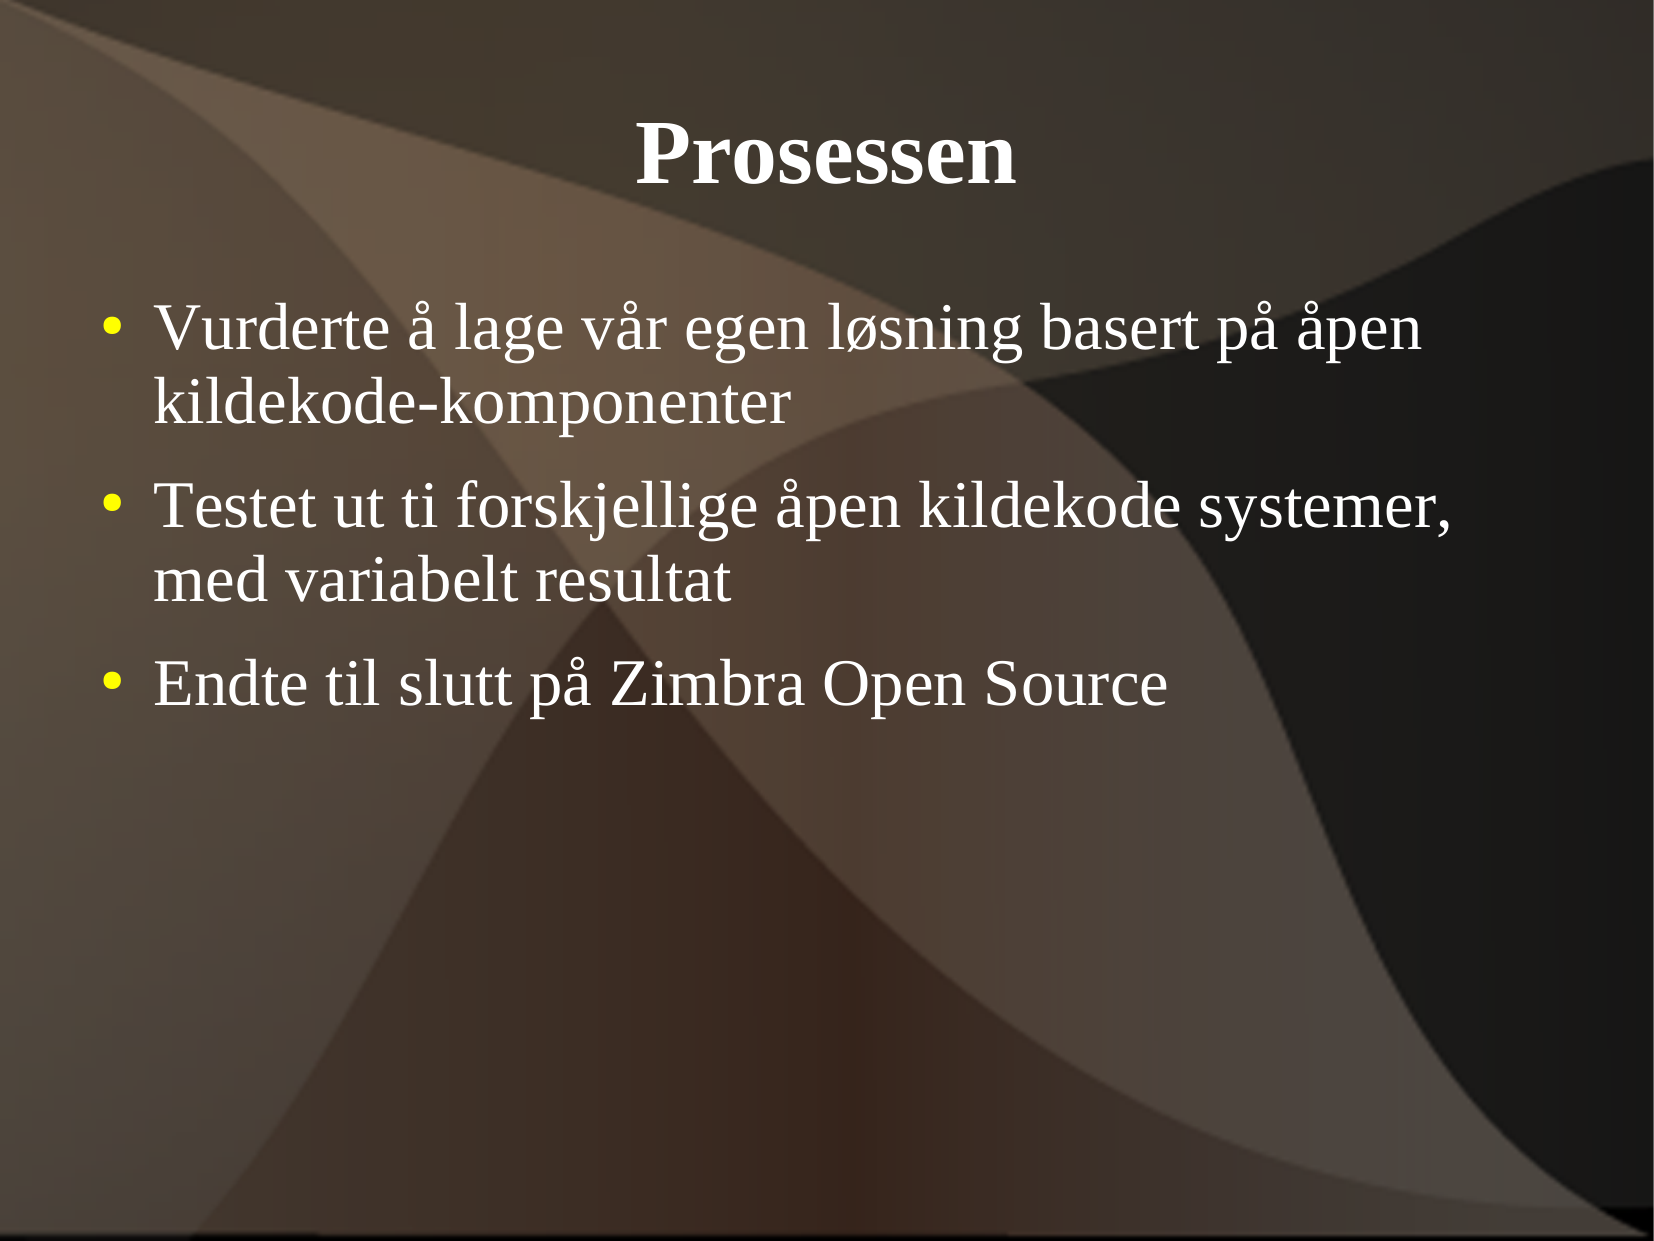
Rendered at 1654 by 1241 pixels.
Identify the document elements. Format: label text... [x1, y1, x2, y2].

title Prosessen [82, 56, 1571, 250]
picture [0, 0, 1654, 1241]
list Vurderte å lage vår egen løsning basert på åpen kildekode-komponenter Testet ut ti forskjellige åpen kildekode systemer, med variabelt resultat Endte til slutt på Zimbra Open Source [82, 290, 1571, 1094]
